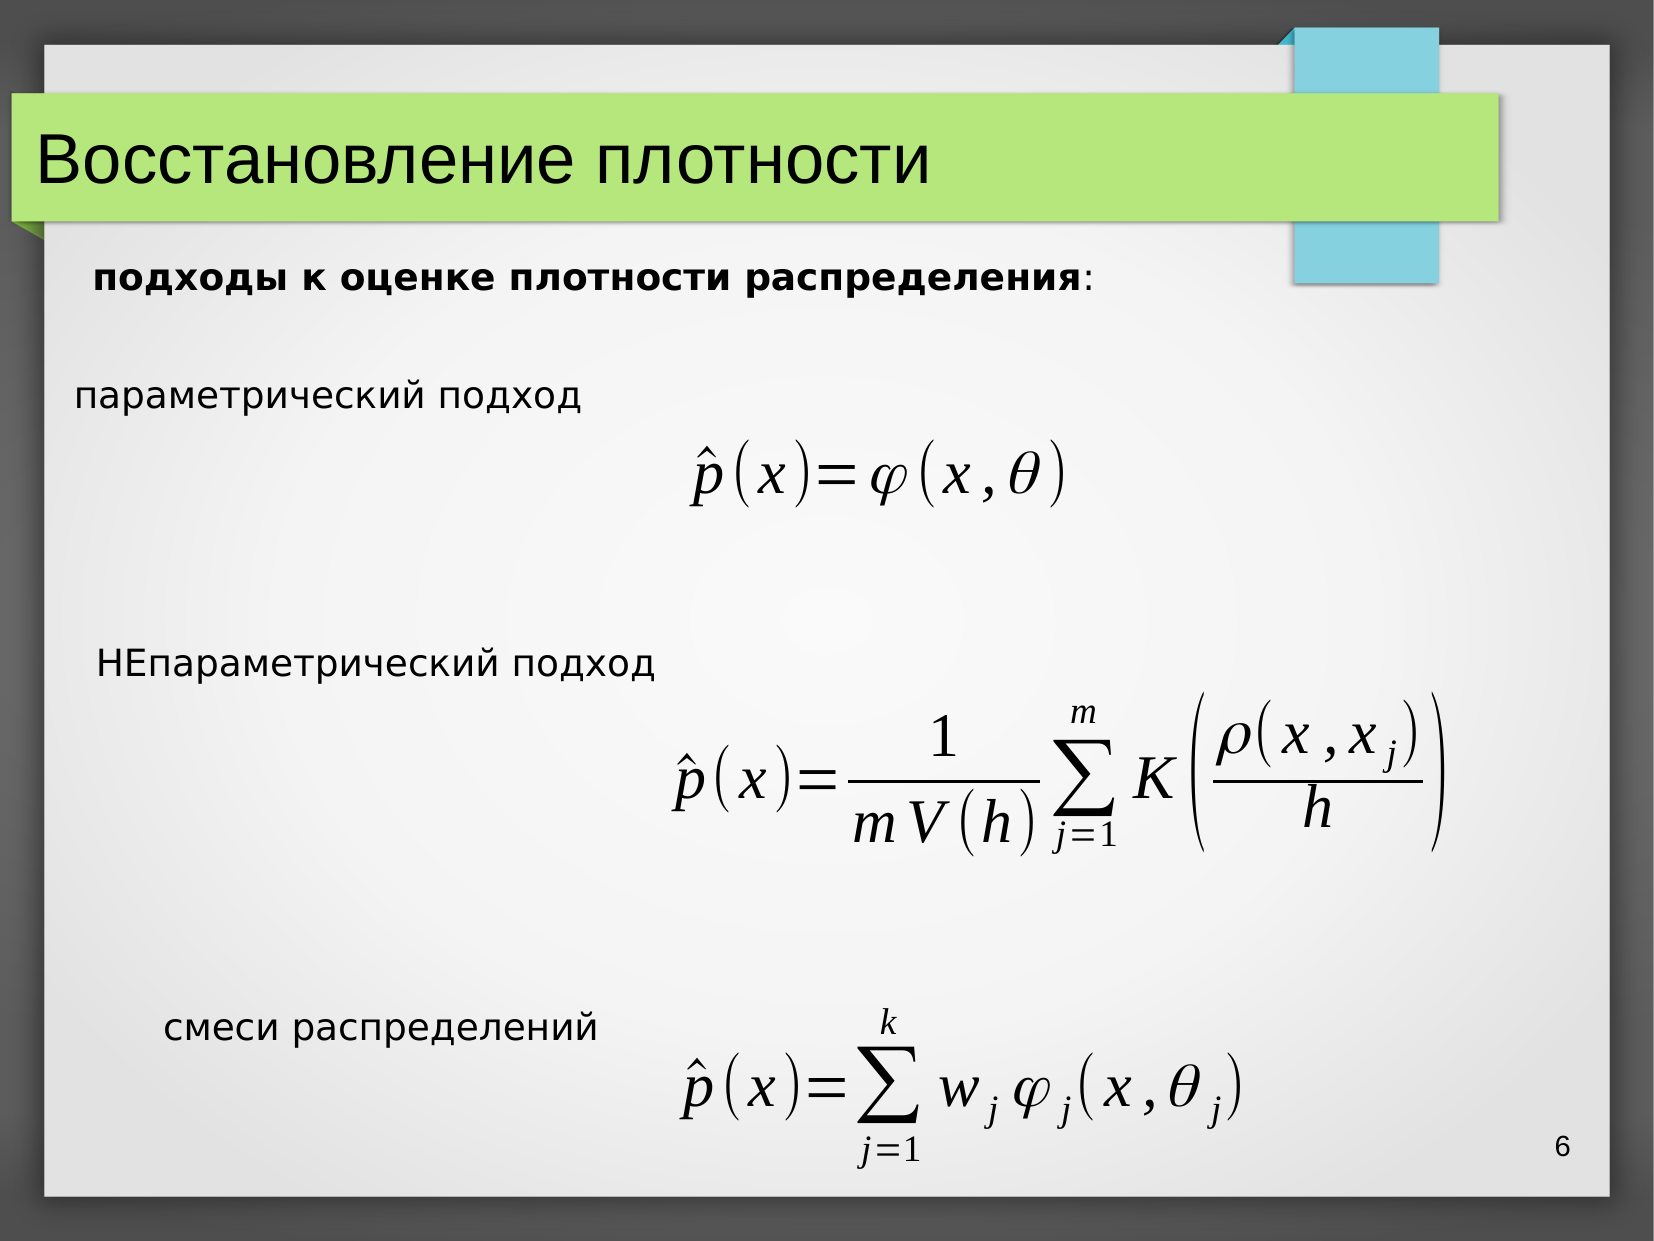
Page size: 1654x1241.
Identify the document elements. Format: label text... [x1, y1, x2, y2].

title Восстановление плотности [35, 118, 1489, 199]
text_box параметрический подход [59, 366, 626, 438]
chart [671, 1000, 1252, 1170]
chart [661, 687, 1457, 863]
text_box НЕпараметрический подход [81, 634, 696, 718]
text_box смеси распределений [148, 997, 657, 1057]
picture [0, 0, 1654, 1241]
chart [681, 437, 1075, 512]
text_box подходы к оценке плотности распределения: [77, 248, 1111, 307]
